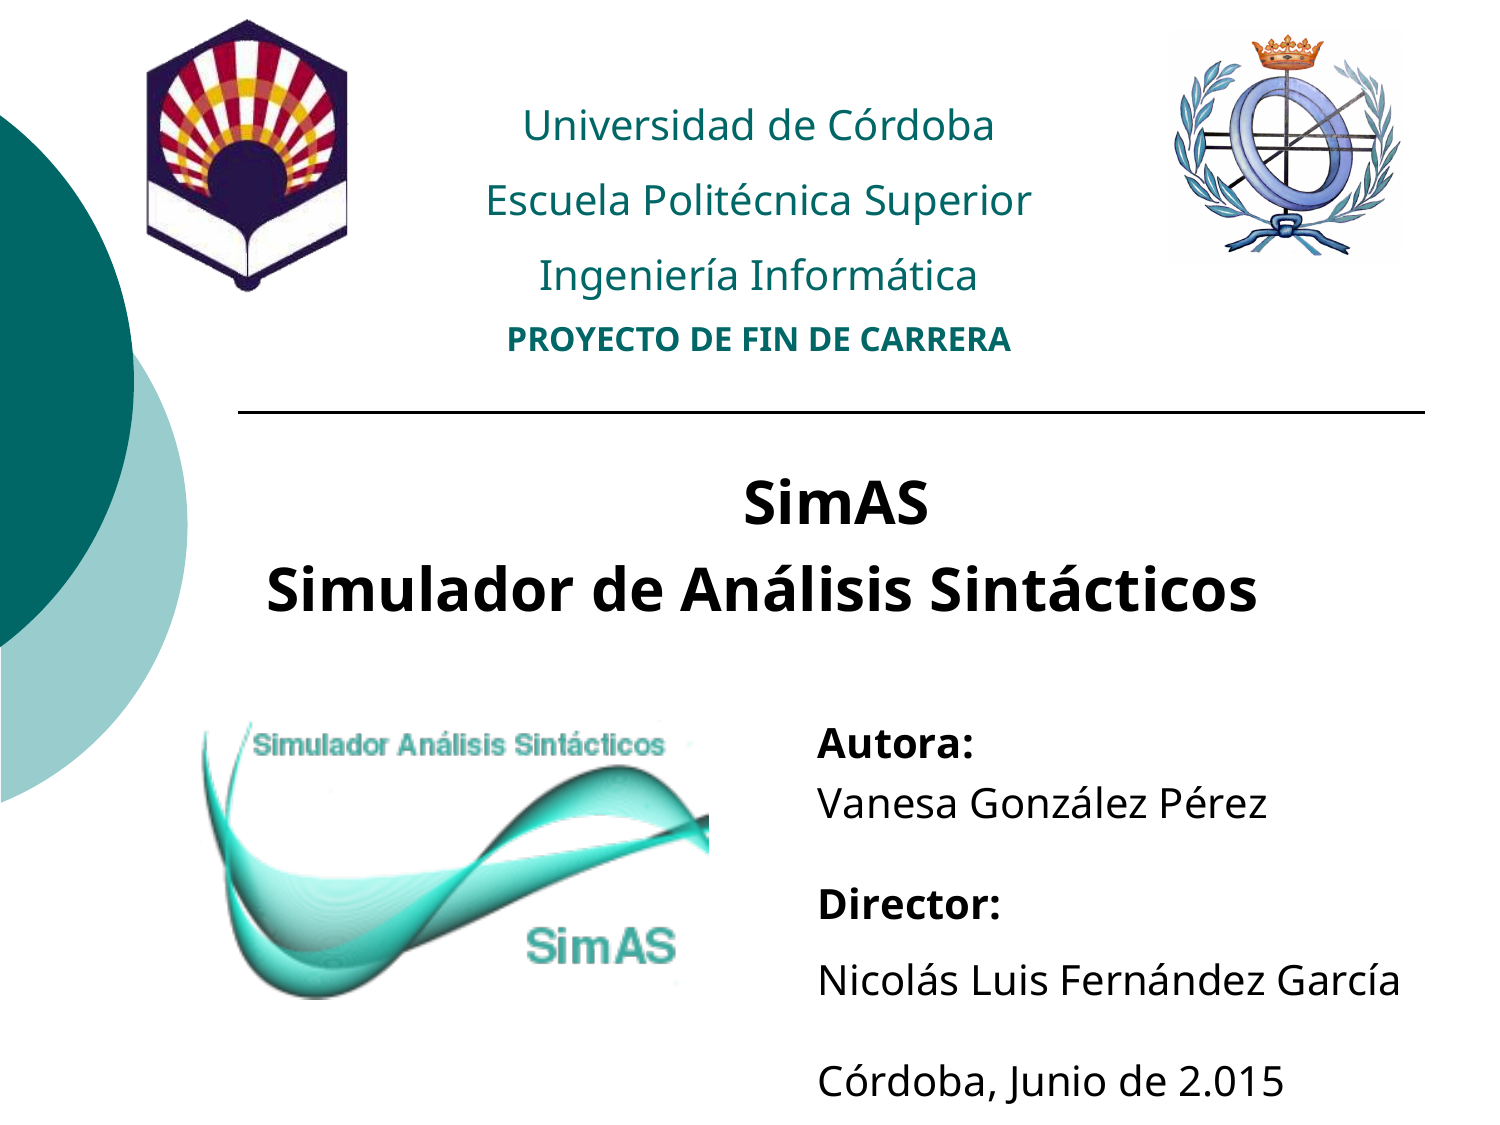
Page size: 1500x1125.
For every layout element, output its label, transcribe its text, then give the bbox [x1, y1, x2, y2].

picture [1170, 28, 1405, 263]
text_box Autora: Vanesa González Pérez Director: Nicolás Luis Fernández García Córdoba, Junio de 2.015 [803, 708, 1477, 1113]
picture [200, 720, 709, 1000]
subtitle SimAS Simulador de Análisis Sintácticos [236, 456, 1453, 638]
picture [139, 8, 355, 296]
title Universidad de Córdoba Escuela Politécnica Superior Ingeniería Informática PROYECTO DE FIN DE CARRERA [448, 65, 1070, 367]
